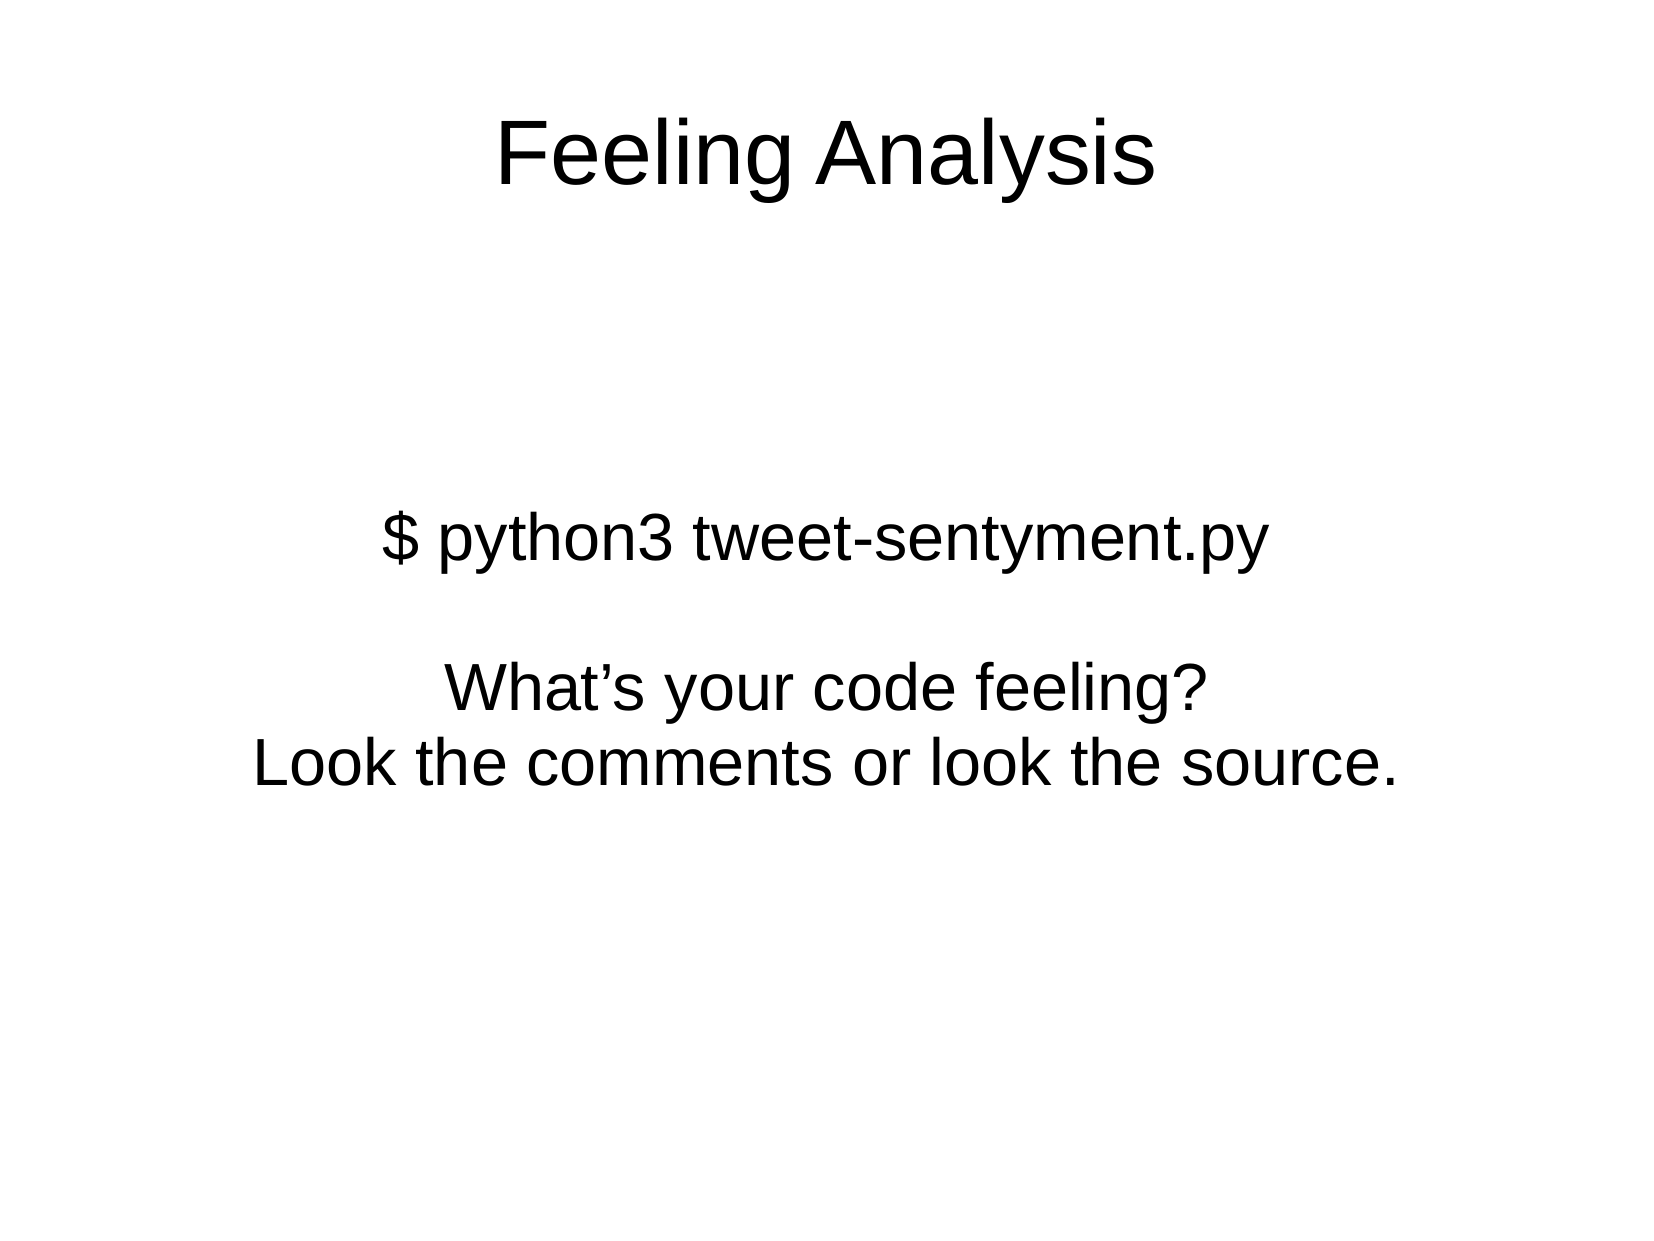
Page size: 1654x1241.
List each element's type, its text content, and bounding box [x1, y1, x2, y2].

subtitle $ python3 tweet-sentyment.py What’s your code feeling? Look the comments or look the source. [82, 290, 1571, 1010]
title Feeling Analysis [82, 49, 1571, 257]
